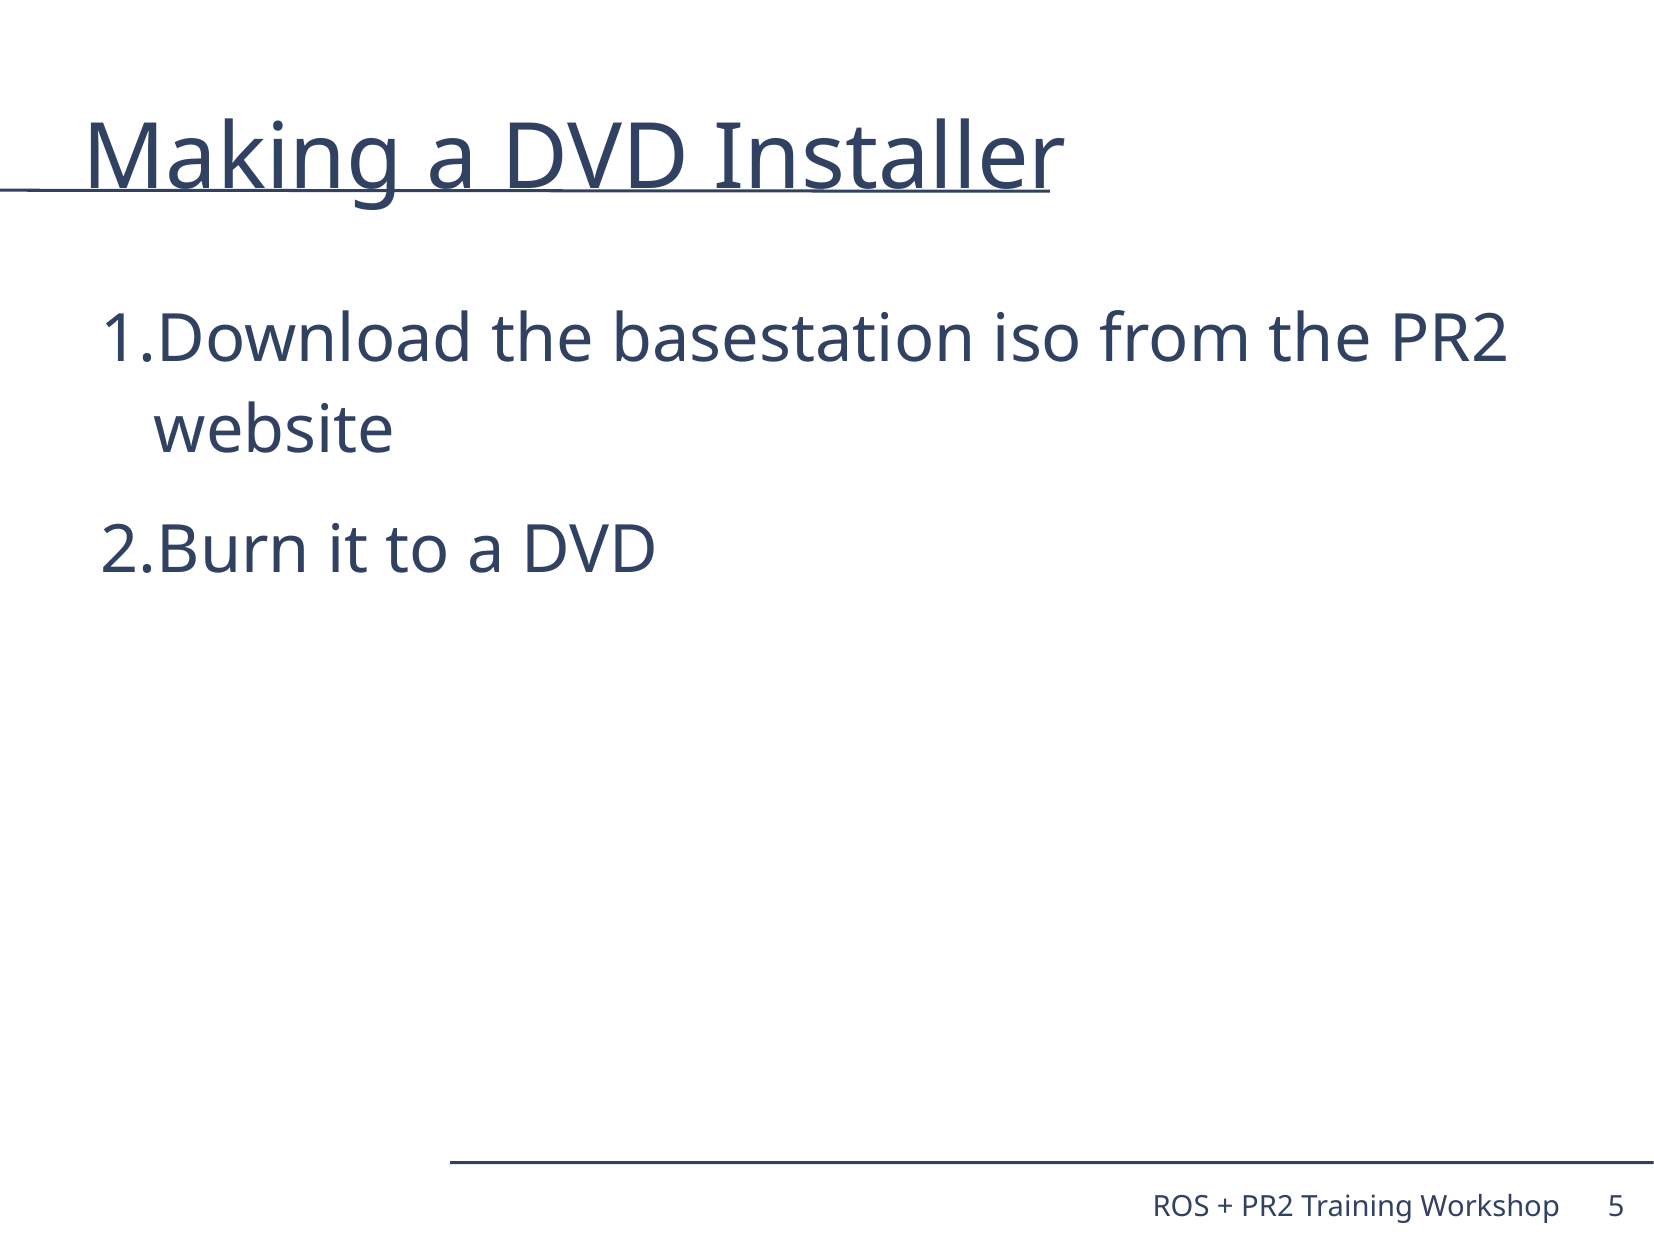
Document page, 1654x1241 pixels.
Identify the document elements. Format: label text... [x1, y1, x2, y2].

title Making a DVD Installer [82, 56, 1571, 250]
list Download the basestation iso from the PR2 website Burn it to a DVD [82, 290, 1571, 1109]
